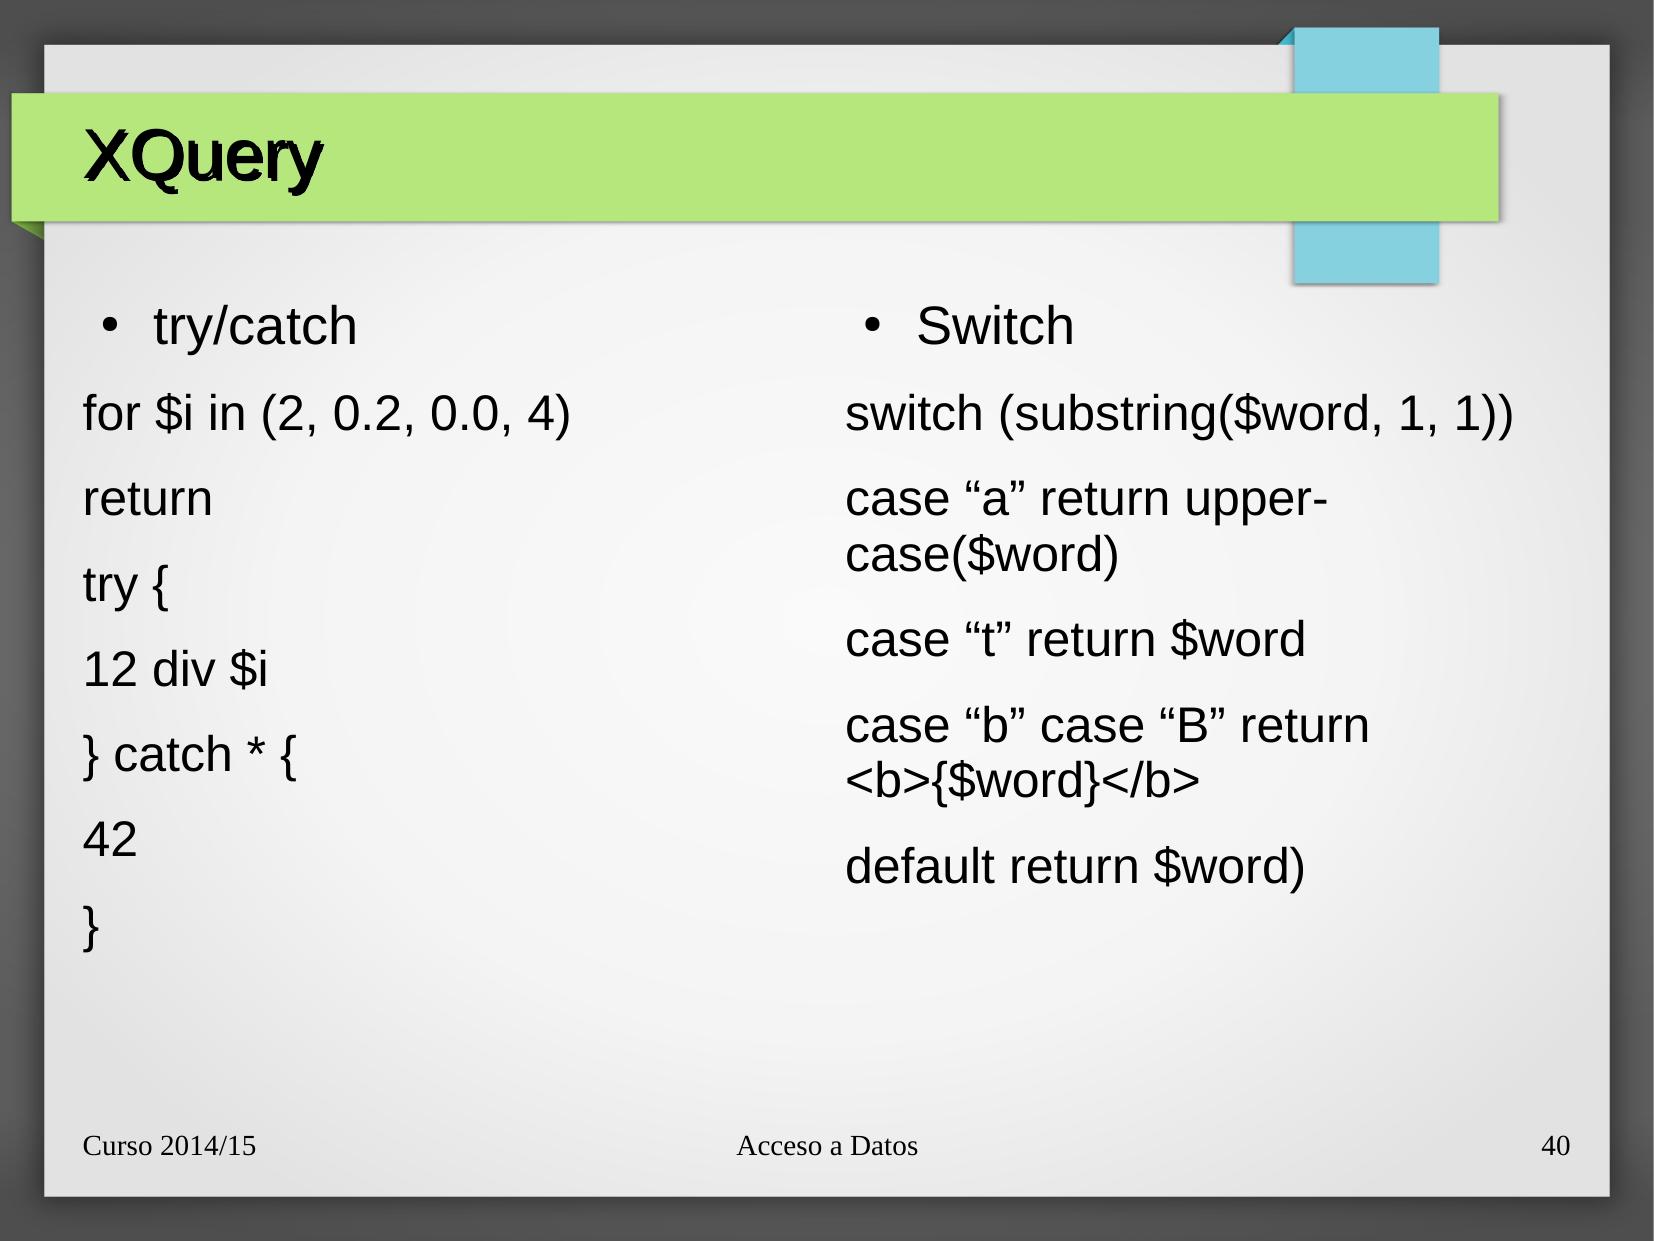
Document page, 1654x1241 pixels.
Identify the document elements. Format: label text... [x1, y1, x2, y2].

list Switch switch (substring($word, 1, 1)) case “a” return upper-case($word) case “t” return $word case “b” case “B” return <b>{$word}</b> default return $word) [845, 295, 1572, 1015]
picture [0, 0, 1654, 1241]
list try/catch for $i in (2, 0.2, 0.0, 4) return try { 12 div $i } catch * { 42 } [82, 295, 809, 1015]
title XQuery [82, 94, 1264, 213]
